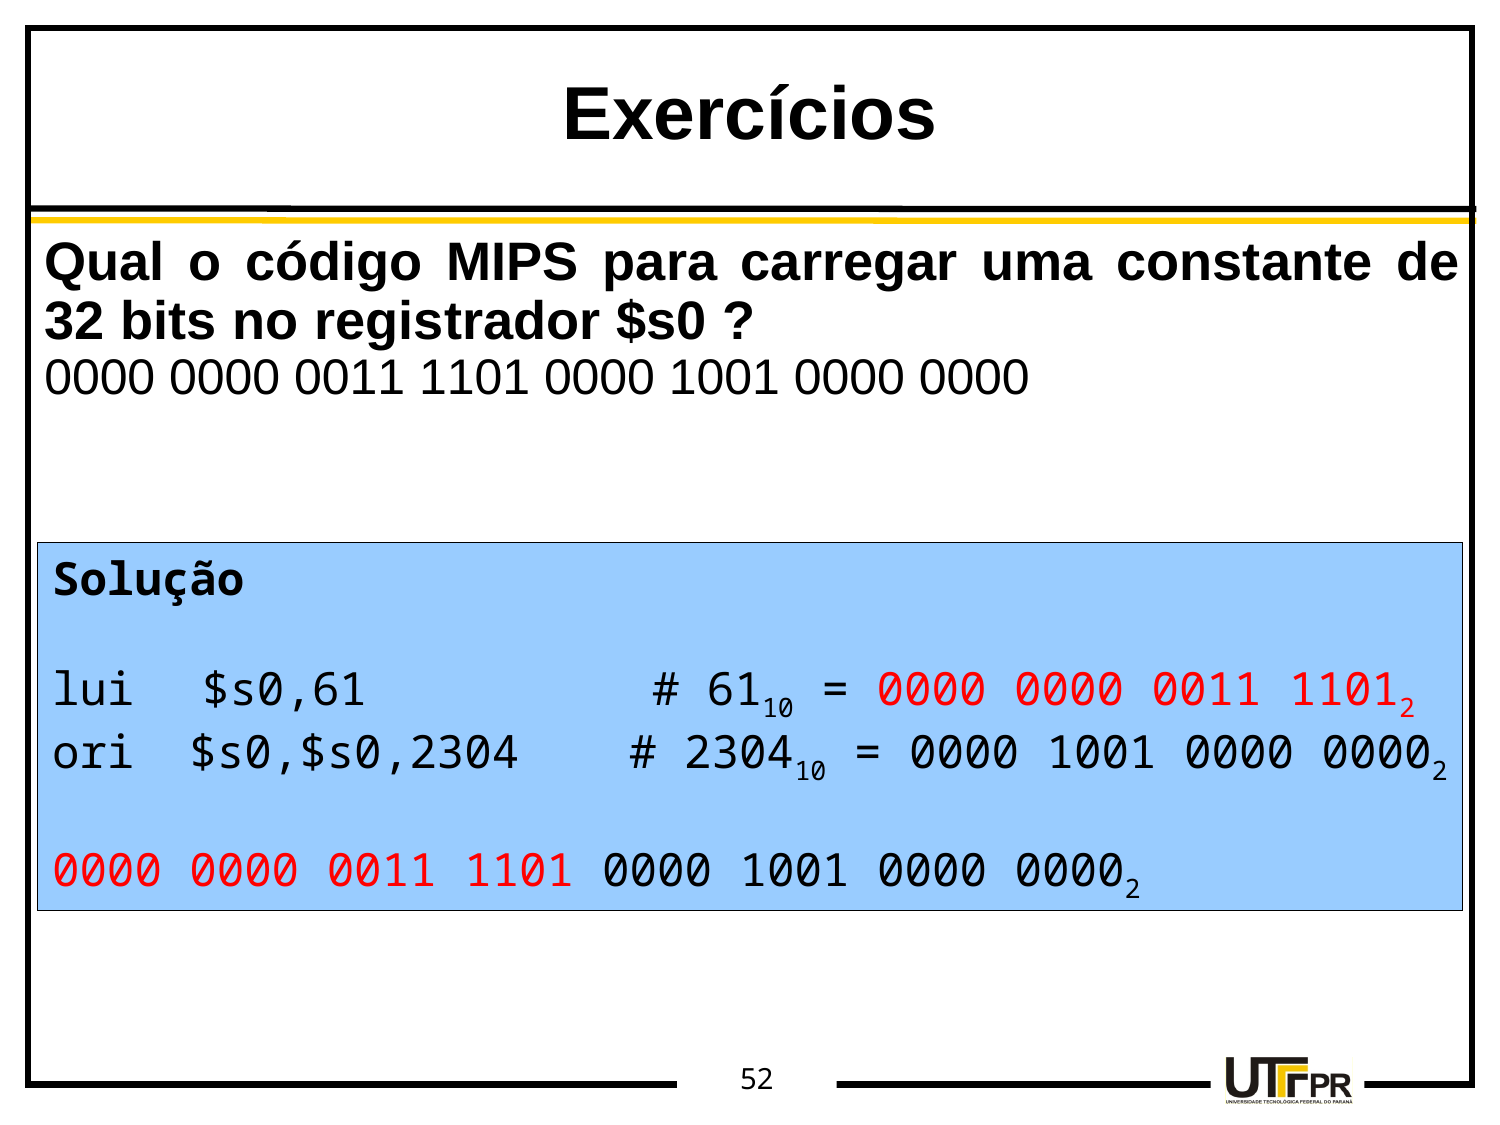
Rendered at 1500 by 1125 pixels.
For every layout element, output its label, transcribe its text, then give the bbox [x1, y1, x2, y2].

list Qual o código MIPS para carregar uma constante de 32 bits no registrador $s0 ? 0000 0000 0011 1101 0000 1001 0000 0000 [29, 226, 1477, 494]
picture [1225, 1057, 1353, 1104]
title Exercícios [0, 60, 1500, 168]
text_box Solução lui $s0,61 # 6110 = 0000 0000 0011 11012 ori $s0,$s0,2304 # 230410 = 0000 1001 0000 00002 0000 0000 0011 1101 0000 1001 0000 00002 [37, 542, 1463, 911]
